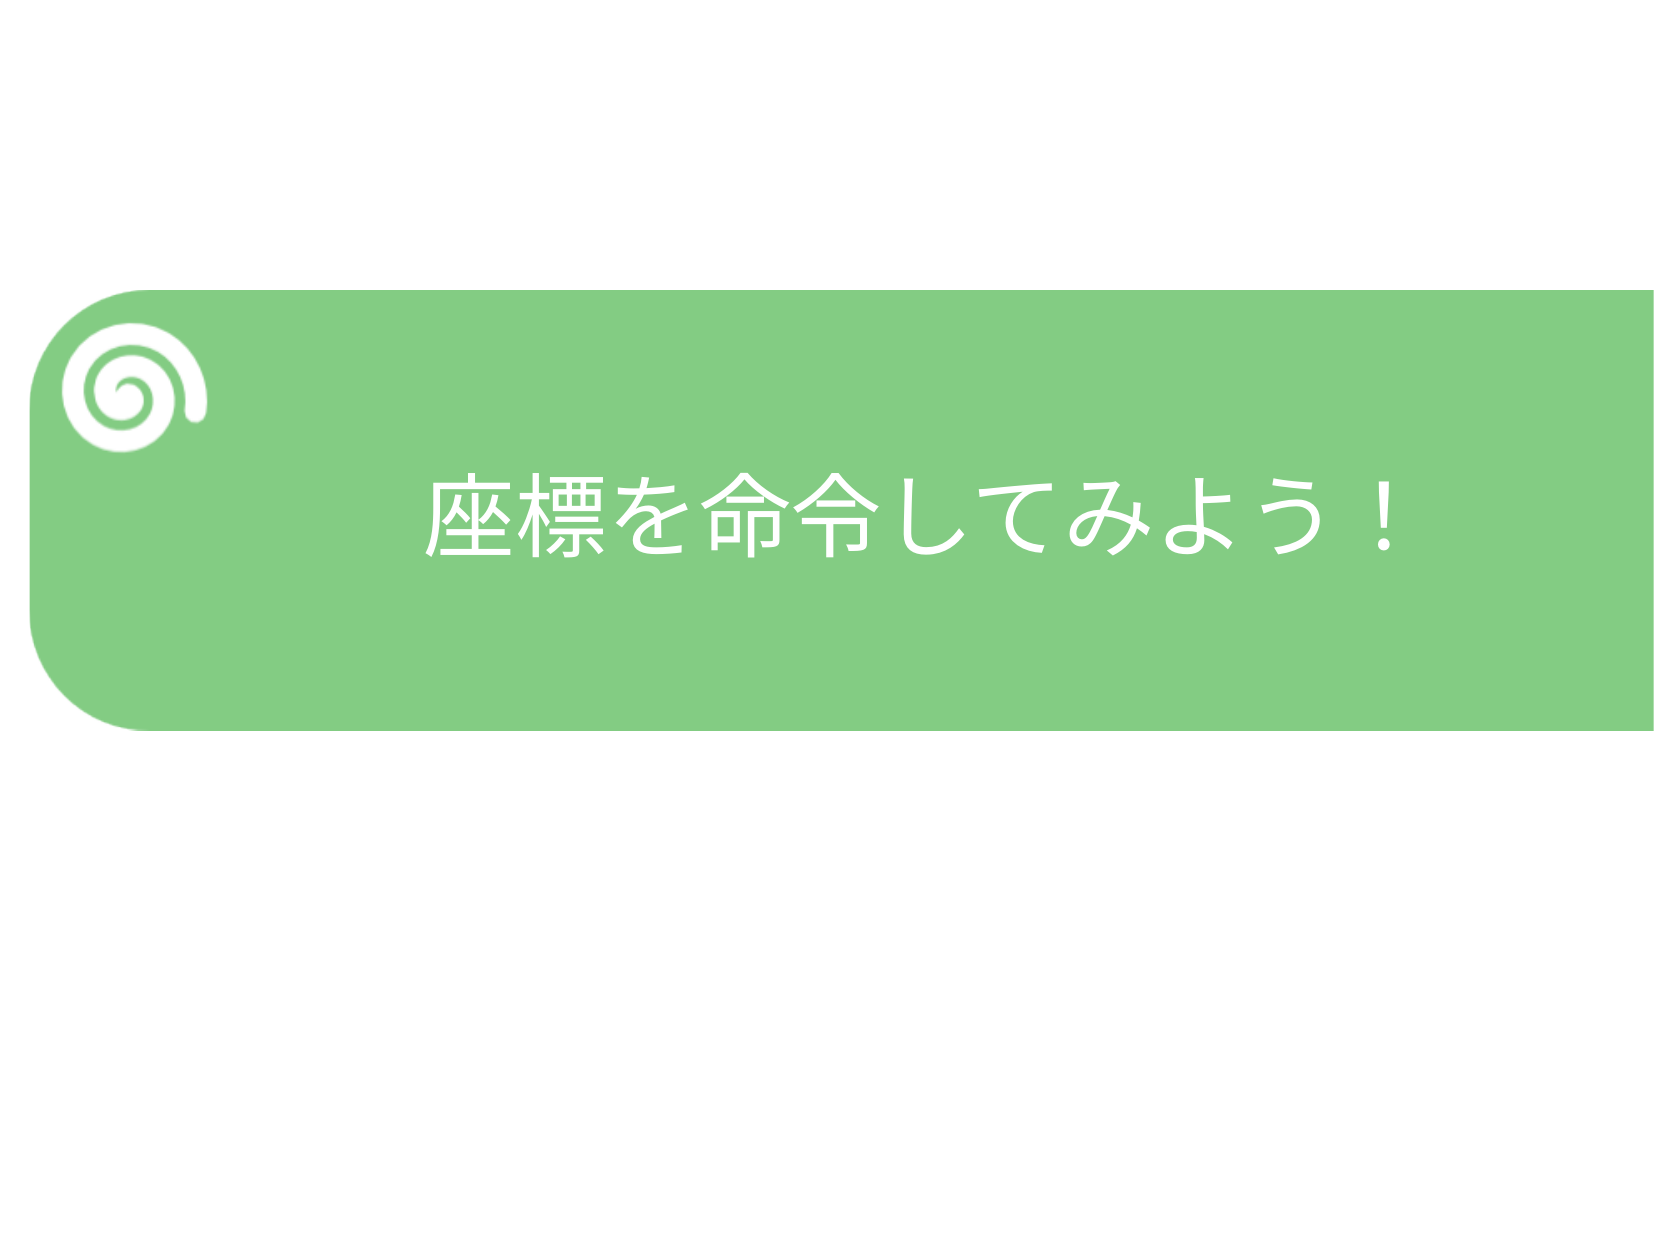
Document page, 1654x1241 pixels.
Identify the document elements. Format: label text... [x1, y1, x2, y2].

picture [29, 290, 1654, 731]
title 座標を命令してみよう！ [224, 406, 1630, 614]
